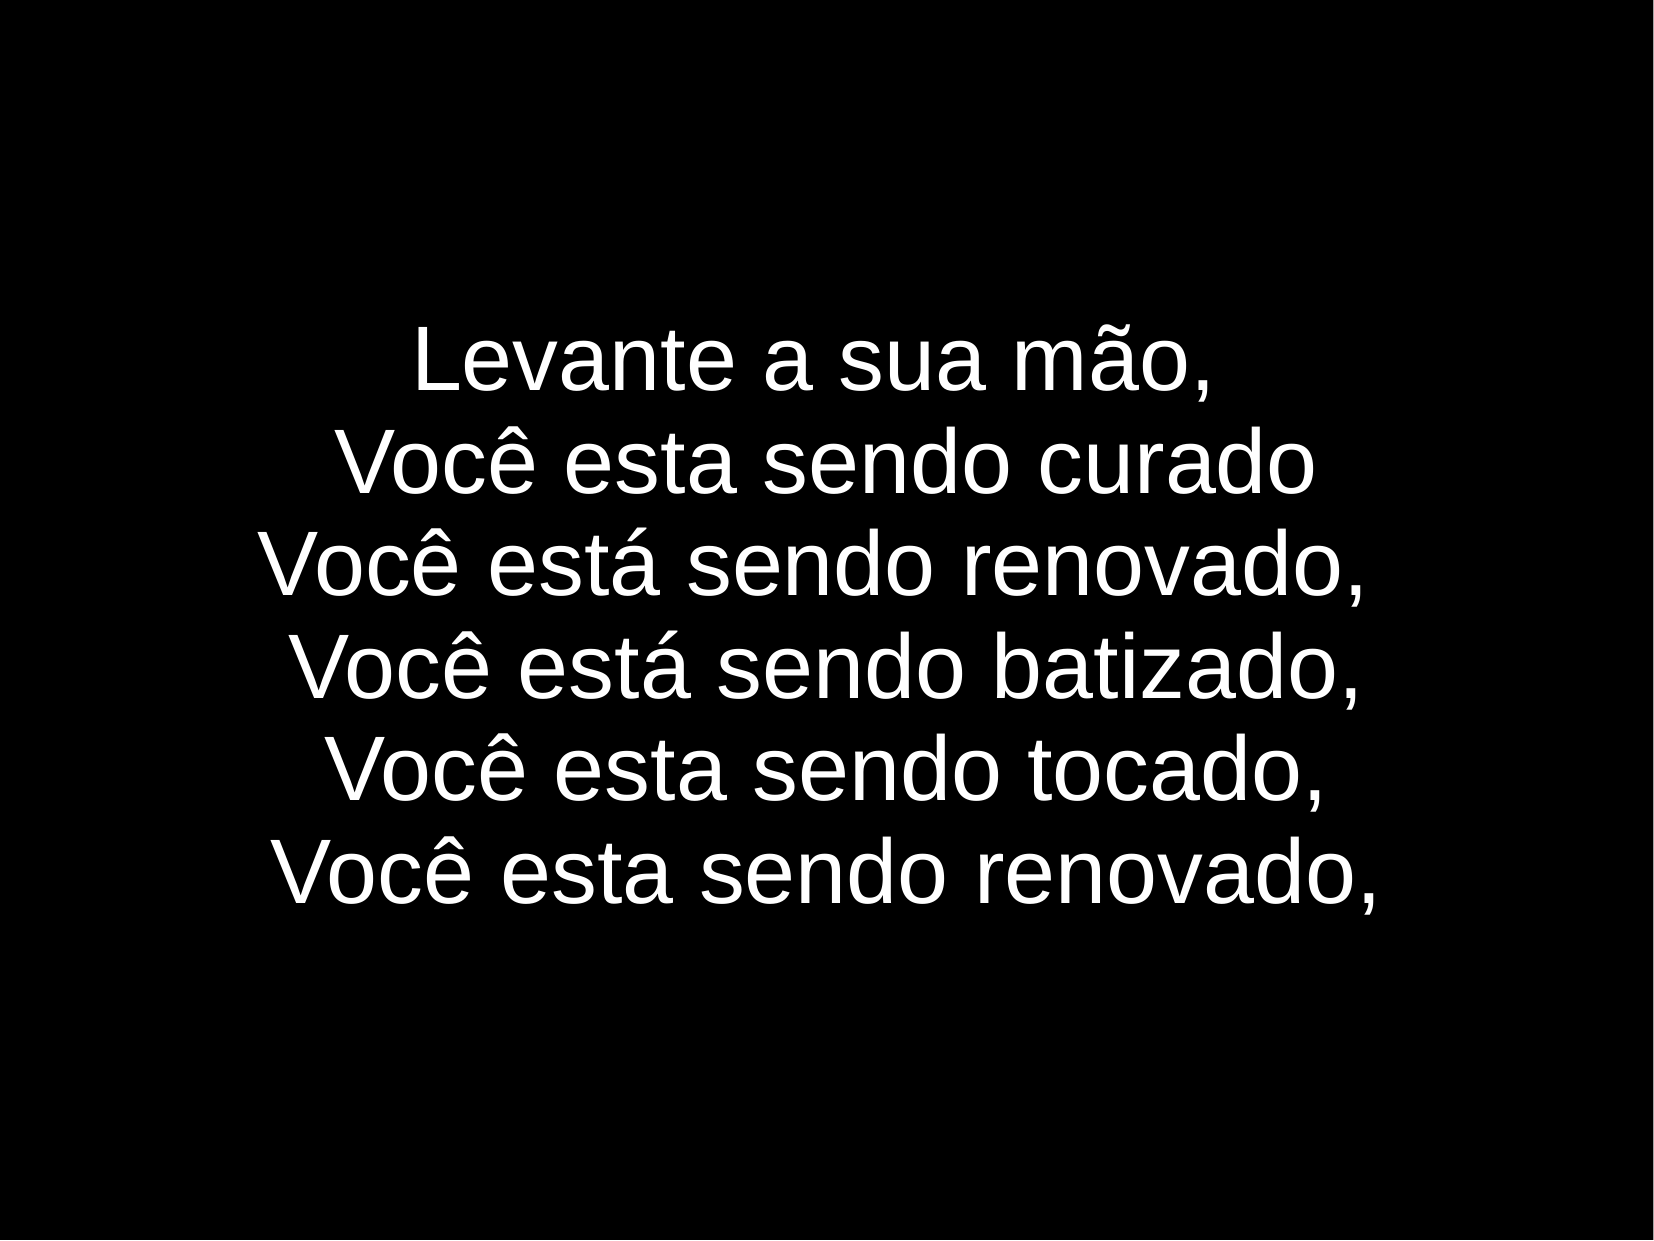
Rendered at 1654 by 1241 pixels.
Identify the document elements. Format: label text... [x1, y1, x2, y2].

subtitle Levante a sua mão, Você esta sendo curado Você está sendo renovado, Você está sendo batizado, Você esta sendo tocado, Você esta sendo renovado, [82, 49, 1571, 1182]
